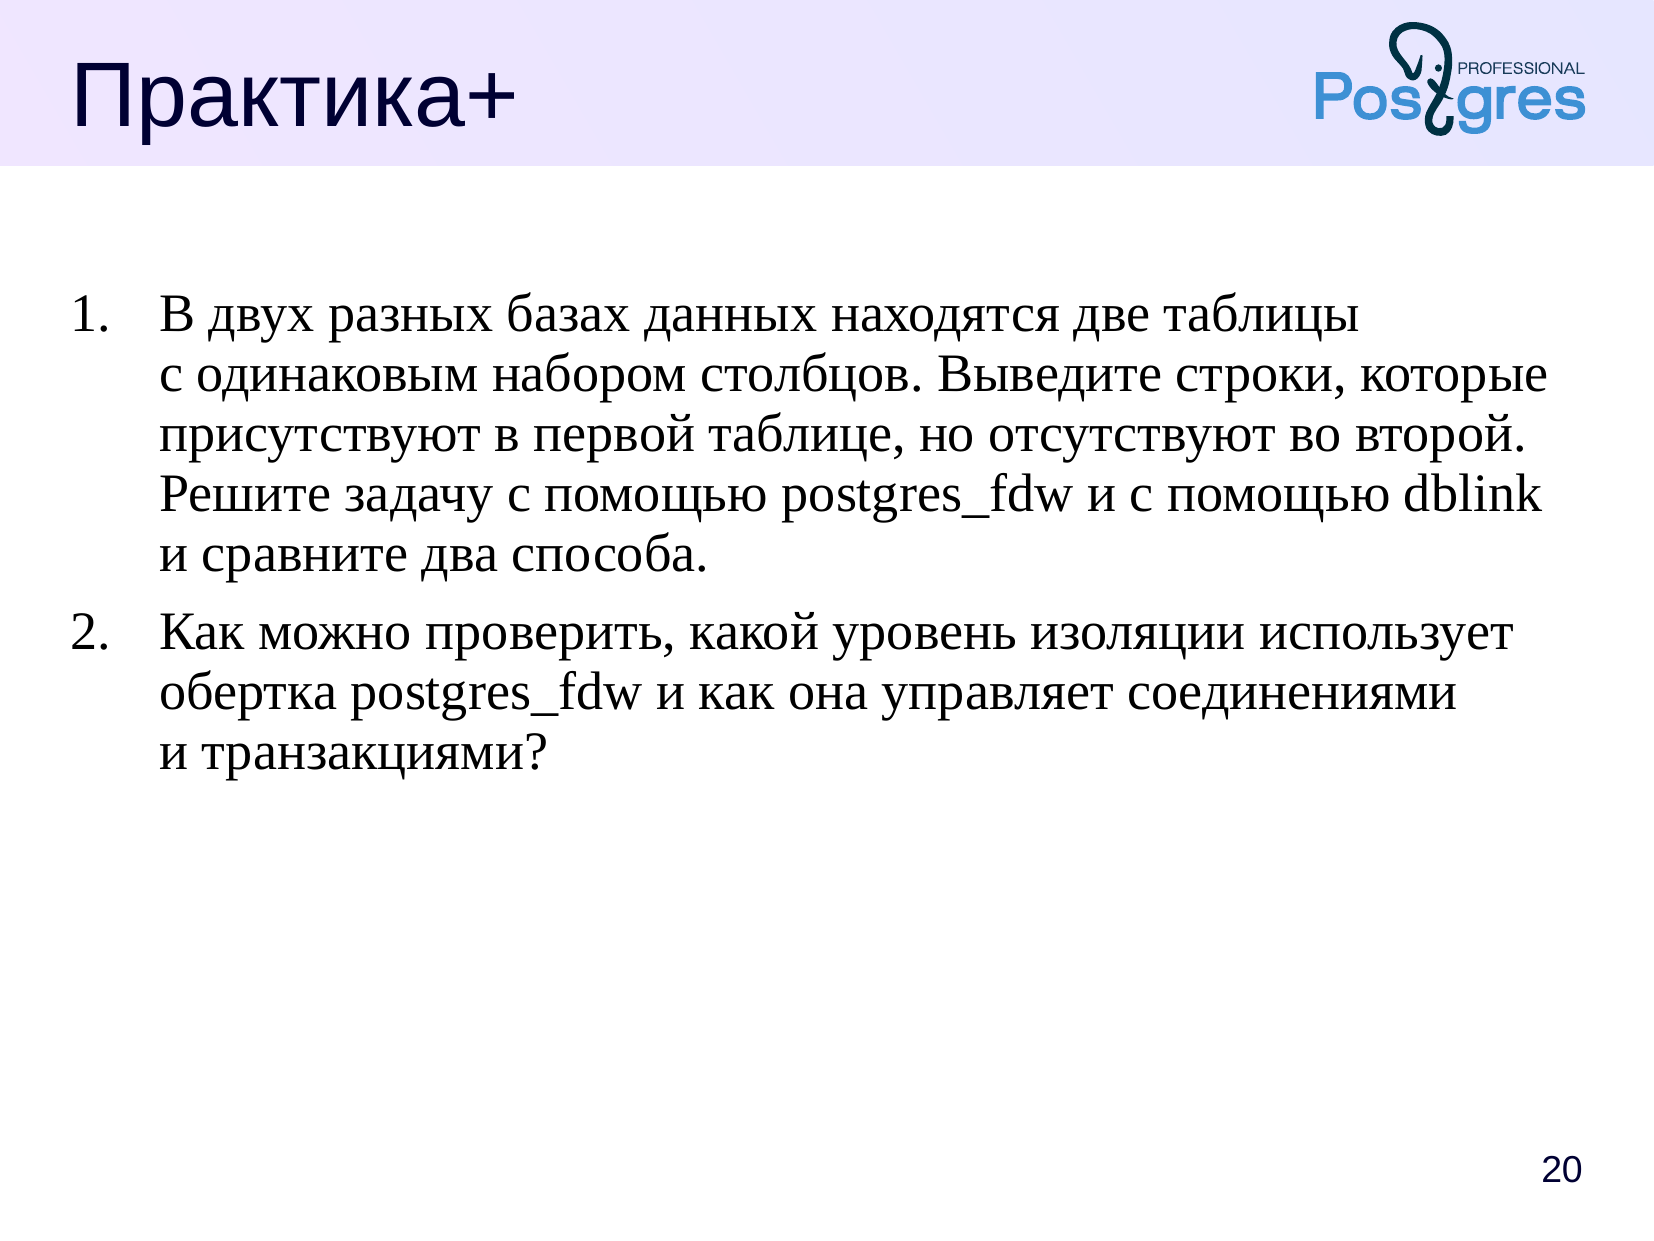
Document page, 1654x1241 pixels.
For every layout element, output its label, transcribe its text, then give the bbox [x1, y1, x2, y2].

list В двух разных базах данных находятся две таблицы с одинаковым набором столбцов. Выведите строки, которые присутствуют в первой таблице, но отсутствуют во второй. Решите задачу с помощью postgres_fdw и с помощью dblink и сравните два способа. Как можно проверить, какой уровень изоляции использует обертка postgres_fdw и как она управляет соединениями и транзакциями? [70, 283, 1583, 1134]
title Практика+ [70, 43, 1241, 147]
